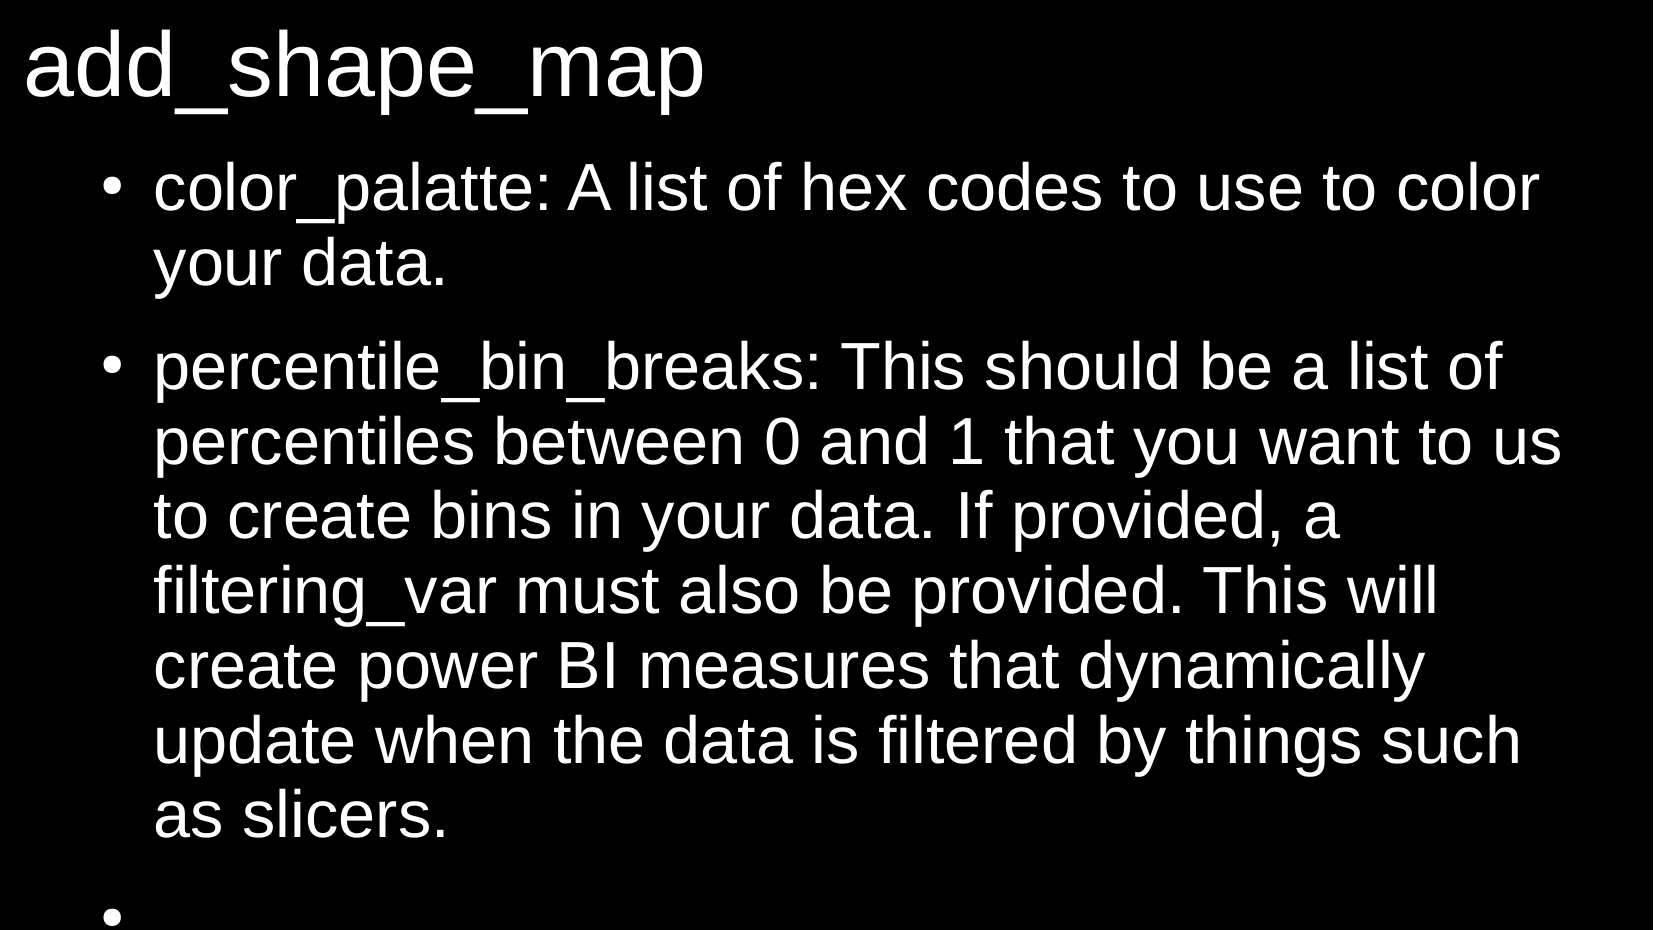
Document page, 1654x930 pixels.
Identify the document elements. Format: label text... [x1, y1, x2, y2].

title add_shape_map [23, 11, 1588, 119]
list color_palatte: A list of hex codes to use to color your data. percentile_bin_breaks: This should be a list of percentiles between 0 and 1 that you want to us to create bins in your data. If provided, a filtering_var must also be provided. This will create power BI measures that dynamically update when the data is filtered by things such as slicers. [82, 149, 1571, 863]
